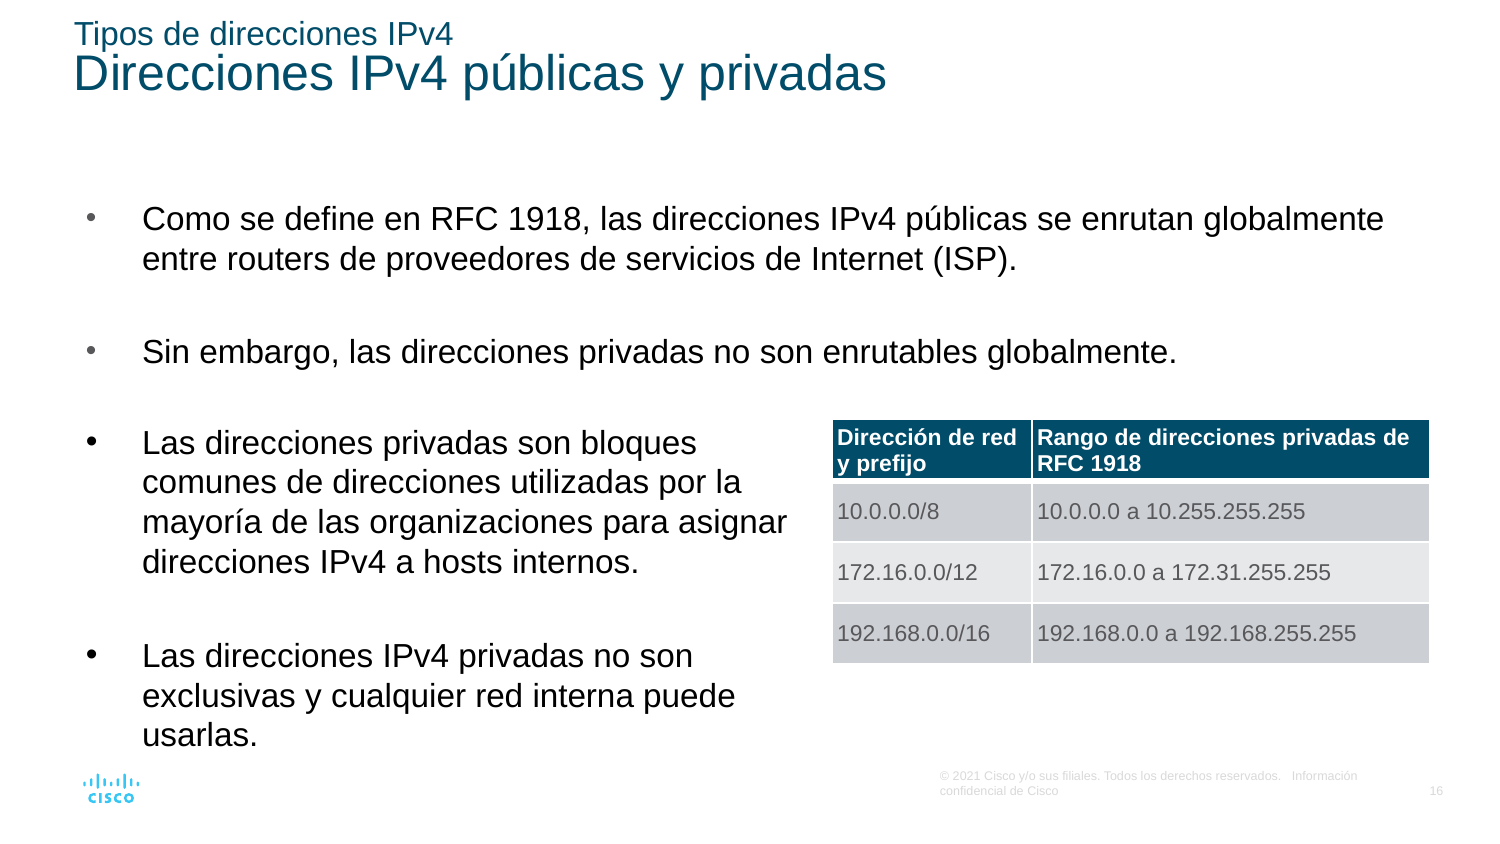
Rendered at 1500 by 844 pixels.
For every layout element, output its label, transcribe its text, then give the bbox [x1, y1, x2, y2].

table_cell 192.168.0.0/16 [833, 604, 1031, 663]
table_header Dirección de red y prefijo [833, 420, 1031, 478]
table_header Rango de direcciones privadas de RFC 1918 [1033, 420, 1429, 478]
table_cell 10.0.0.0 a 10.255.255.255 [1033, 484, 1429, 541]
table_cell 172.16.0.0/12 [833, 543, 1031, 602]
table_cell 192.168.0.0 a 192.168.255.255 [1033, 604, 1429, 663]
list Como se define en RFC 1918, las direcciones IPv4 públicas se enrutan globalmente entre routers de proveedores de servicios de Internet (ISP). Sin embargo, las direcciones privadas no son enrutables globalmente. [70, 189, 1430, 325]
title Tipos de direcciones IPv4 Direcciones IPv4 públicas y privadas [59, 0, 1369, 121]
table_cell 172.16.0.0 a 172.31.255.255 [1033, 543, 1429, 602]
table_cell 10.0.0.0/8 [833, 484, 1031, 541]
text_box Las direcciones privadas son bloques comunes de direcciones utilizadas por la mayoría de las organizaciones para asignar direcciones IPv4 a hosts internos. Las direcciones IPv4 privadas no son exclusivas y cualquier red interna puede usarlas. [70, 413, 827, 817]
